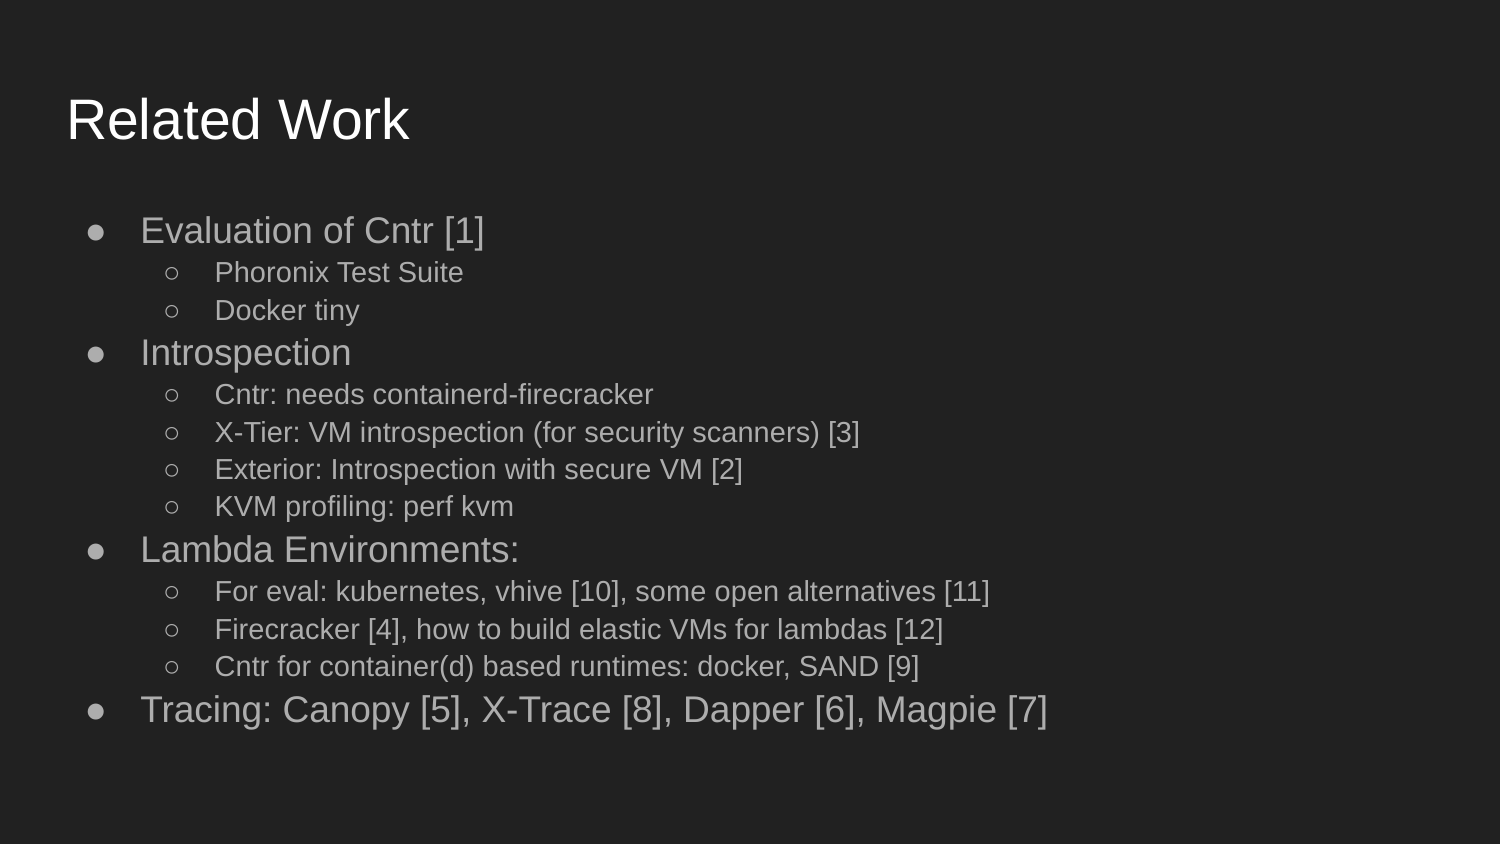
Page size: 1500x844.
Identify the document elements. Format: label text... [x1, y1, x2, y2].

list Evaluation of Cntr [1] Phoronix Test Suite Docker tiny Introspection Cntr: needs containerd-firecracker X-Tier: VM introspection (for security scanners) [3] Exterior: Introspection with secure VM [2] KVM profiling: perf kvm Lambda Environments: For eval: kubernetes, vhive [10], some open alternatives [11] Firecracker [4], how to build elastic VMs for lambdas [12] Cntr for container(d) based runtimes: docker, SAND [9] Tracing: Canopy [5], X-Trace [8], Dapper [6], Magpie [7] [51, 189, 1449, 750]
title Related Work [51, 72, 1449, 167]
